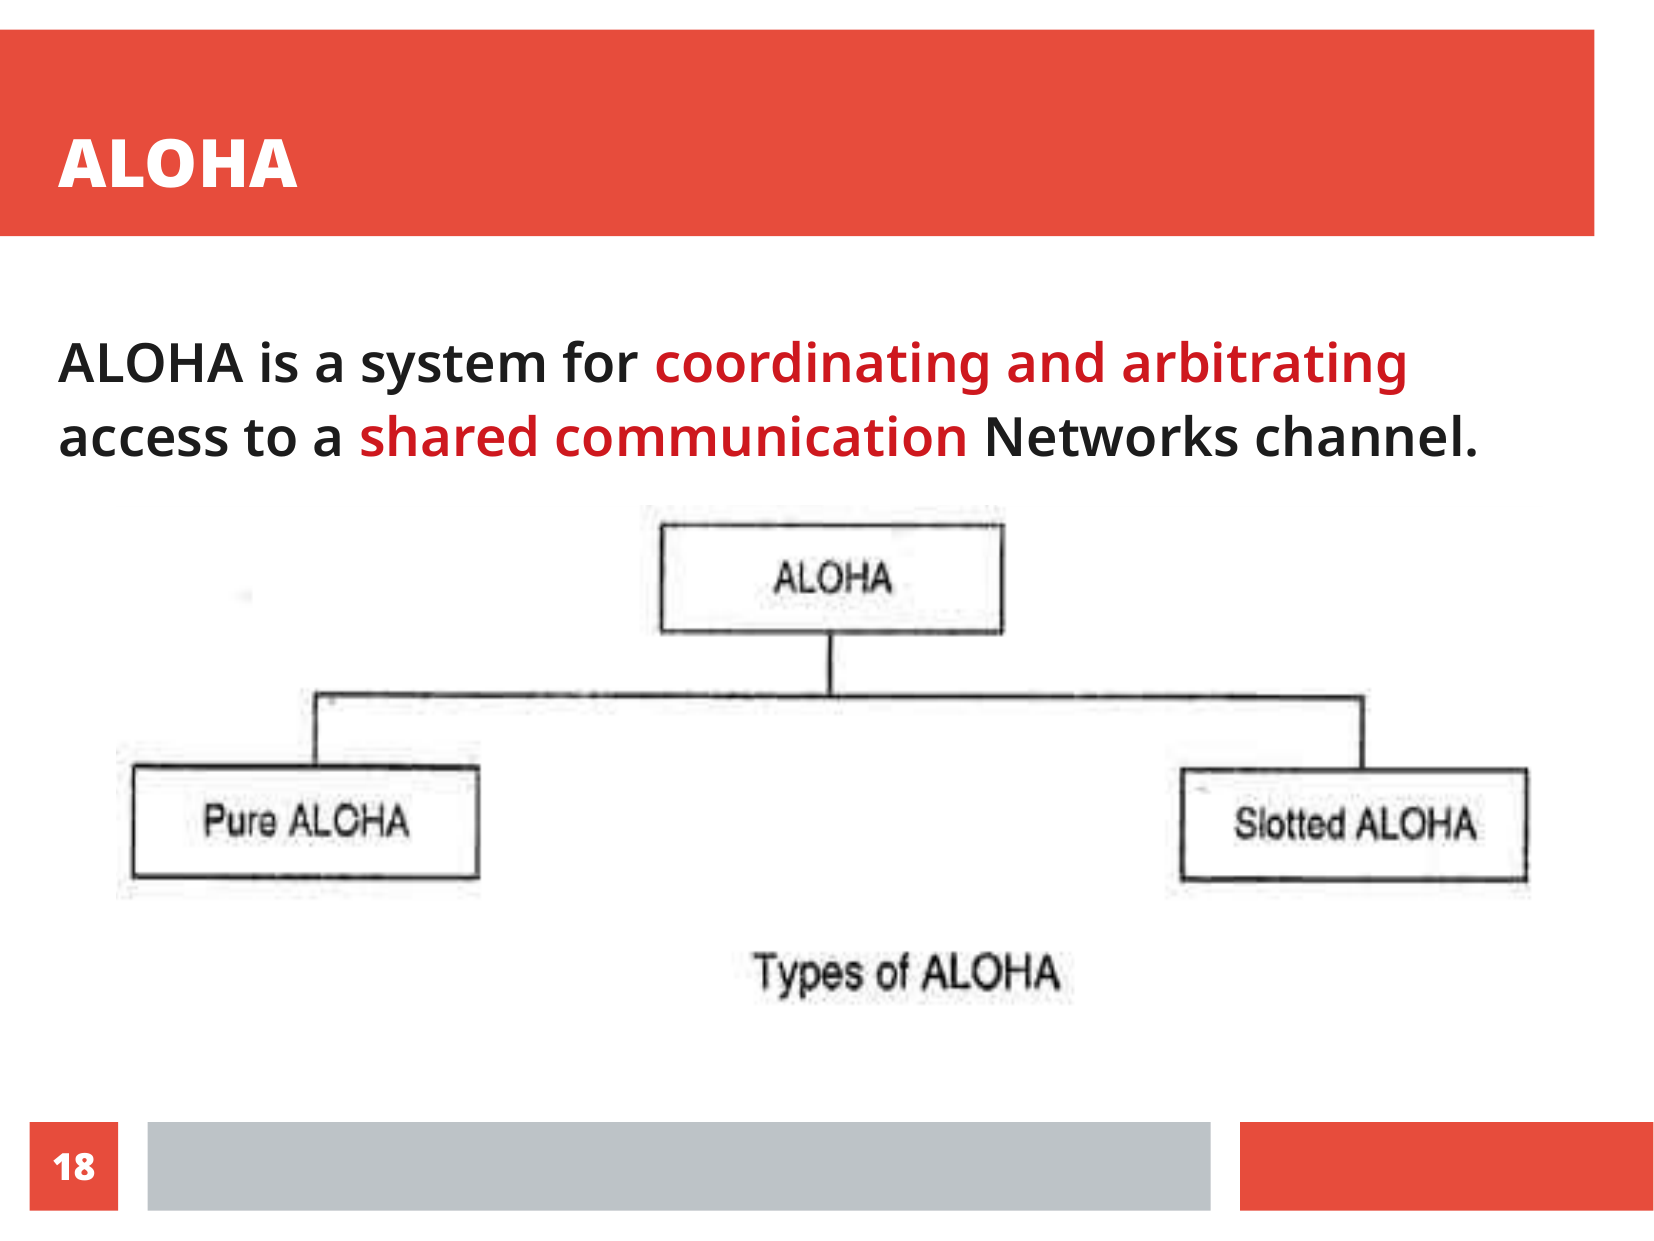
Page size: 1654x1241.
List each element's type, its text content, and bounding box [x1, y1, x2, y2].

list ALOHA is a system for coordinating and arbitrating access to a shared communication Networks channel. [59, 324, 1565, 1093]
picture [116, 505, 1543, 1019]
title ALOHA [59, 59, 1595, 207]
